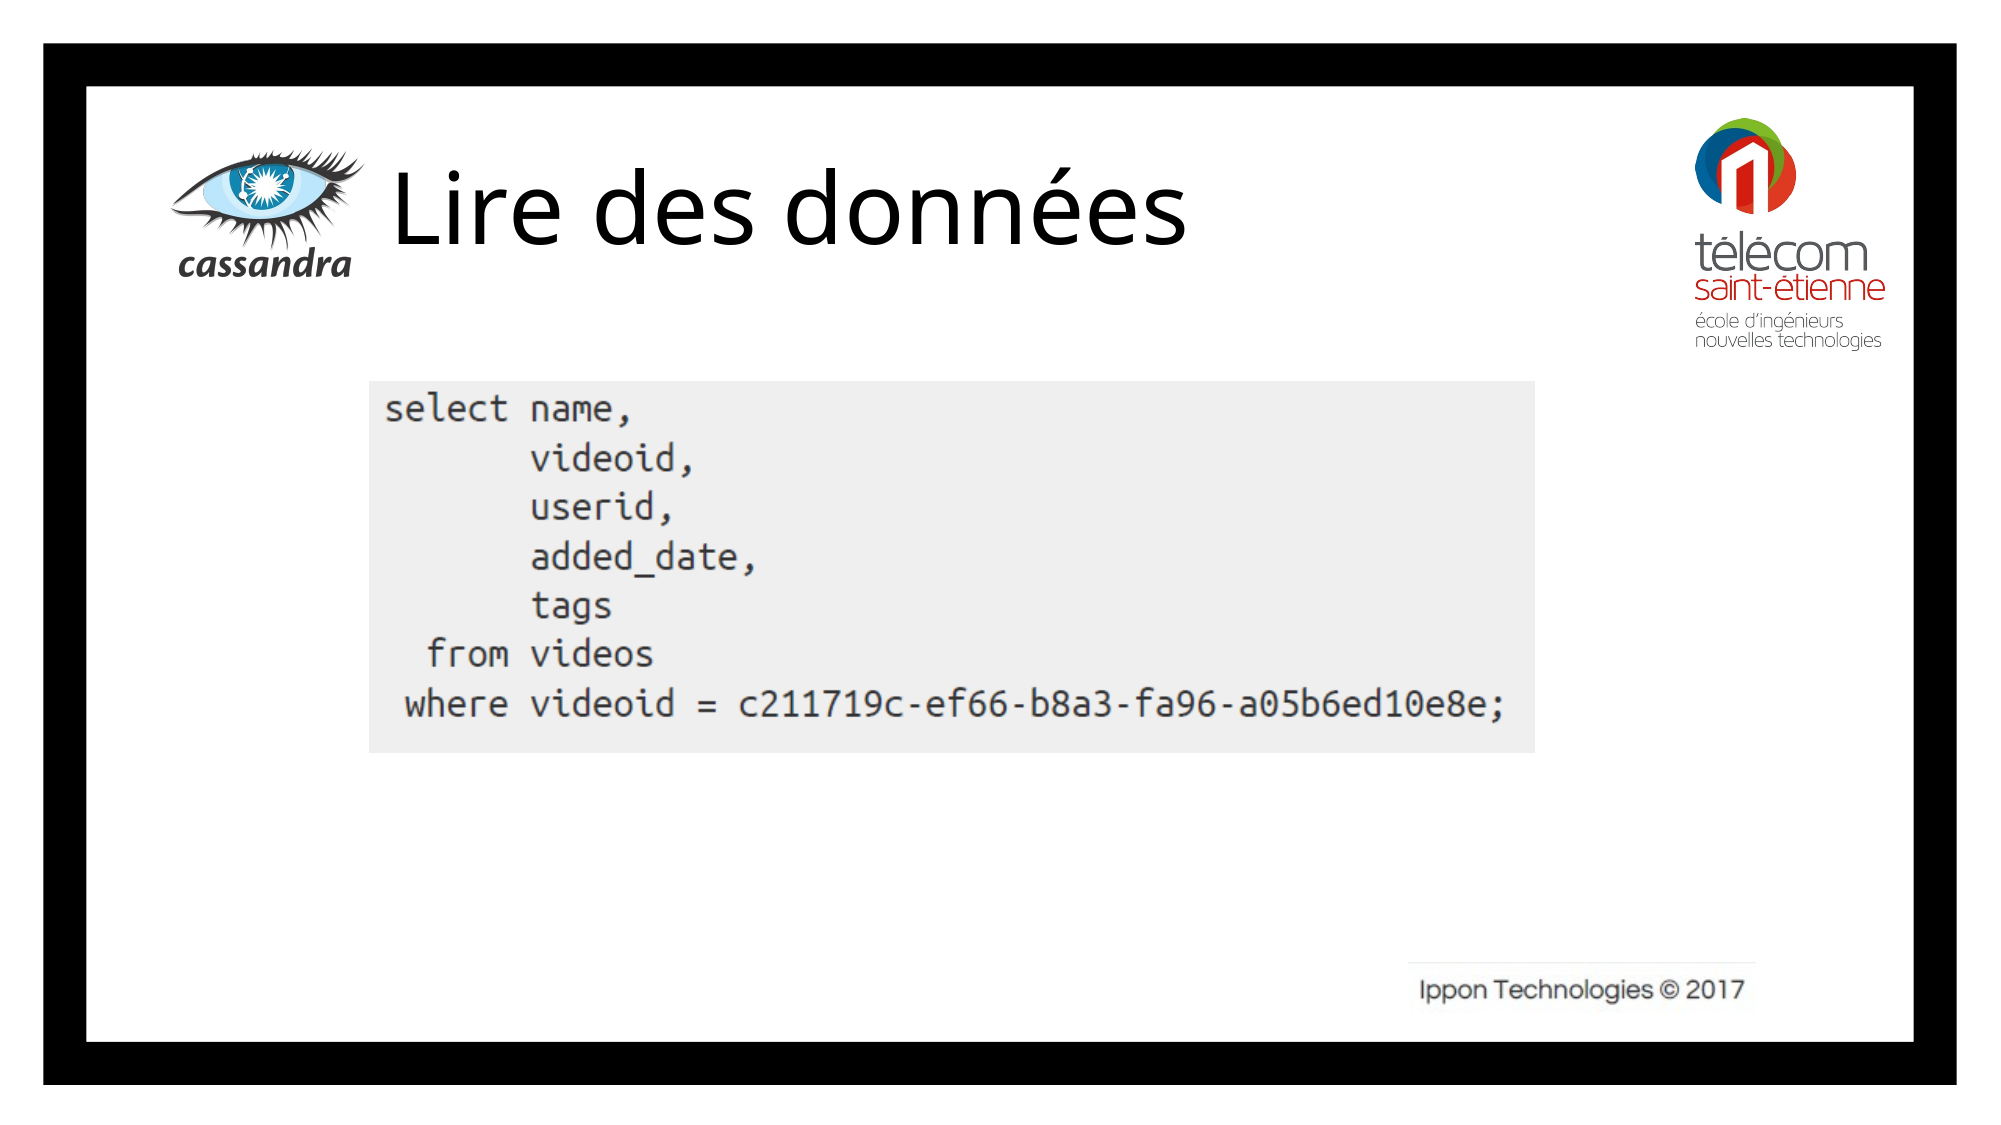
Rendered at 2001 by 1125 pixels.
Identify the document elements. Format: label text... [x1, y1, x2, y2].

title Lire des données [369, 138, 1849, 304]
picture [1695, 118, 1885, 351]
picture [166, 144, 368, 280]
picture [369, 381, 1535, 753]
picture [1715, 134, 1730, 138]
picture [1408, 962, 1756, 1013]
